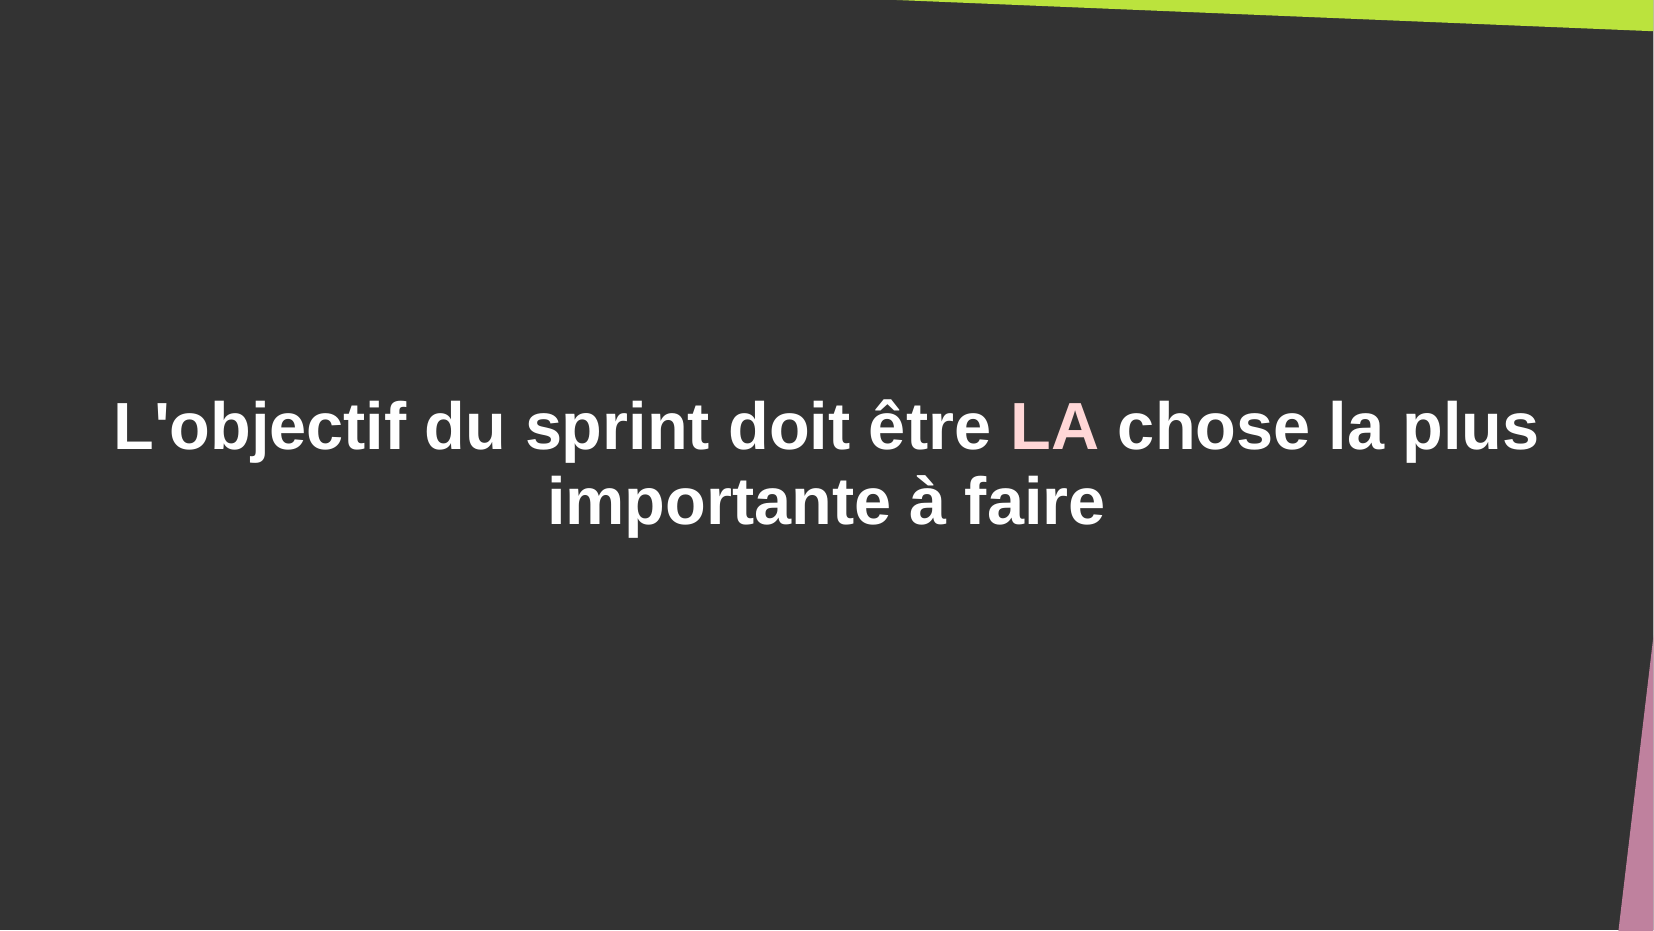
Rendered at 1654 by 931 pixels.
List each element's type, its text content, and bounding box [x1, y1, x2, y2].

text_box [1618, 631, 1654, 931]
text_box [896, 0, 1654, 32]
title L'objectif du sprint doit être LA chose la plus importante à faire [31, 388, 1622, 542]
